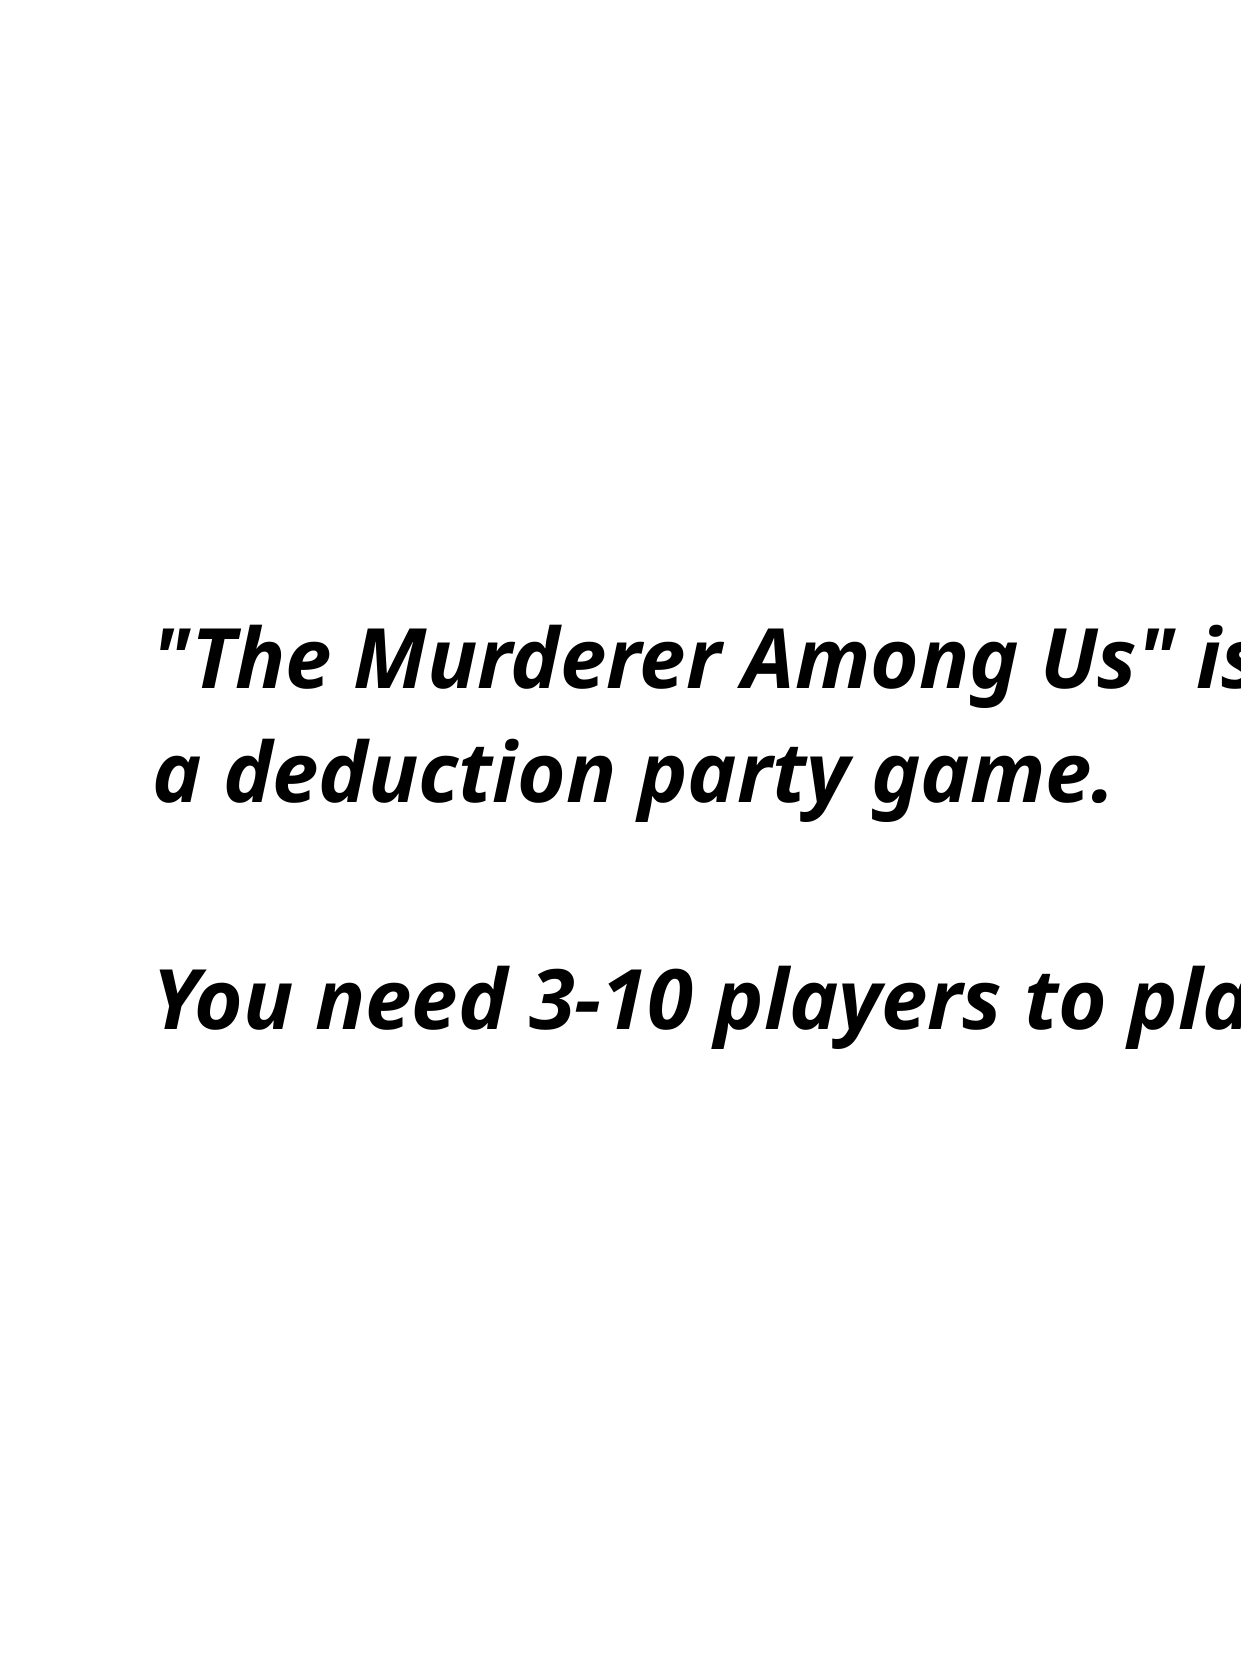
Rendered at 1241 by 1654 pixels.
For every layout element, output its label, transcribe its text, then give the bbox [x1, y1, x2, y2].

text_box "The Murderer Among Us" is a deduction party game. You need 3-10 players to play. [137, 602, 1103, 1052]
